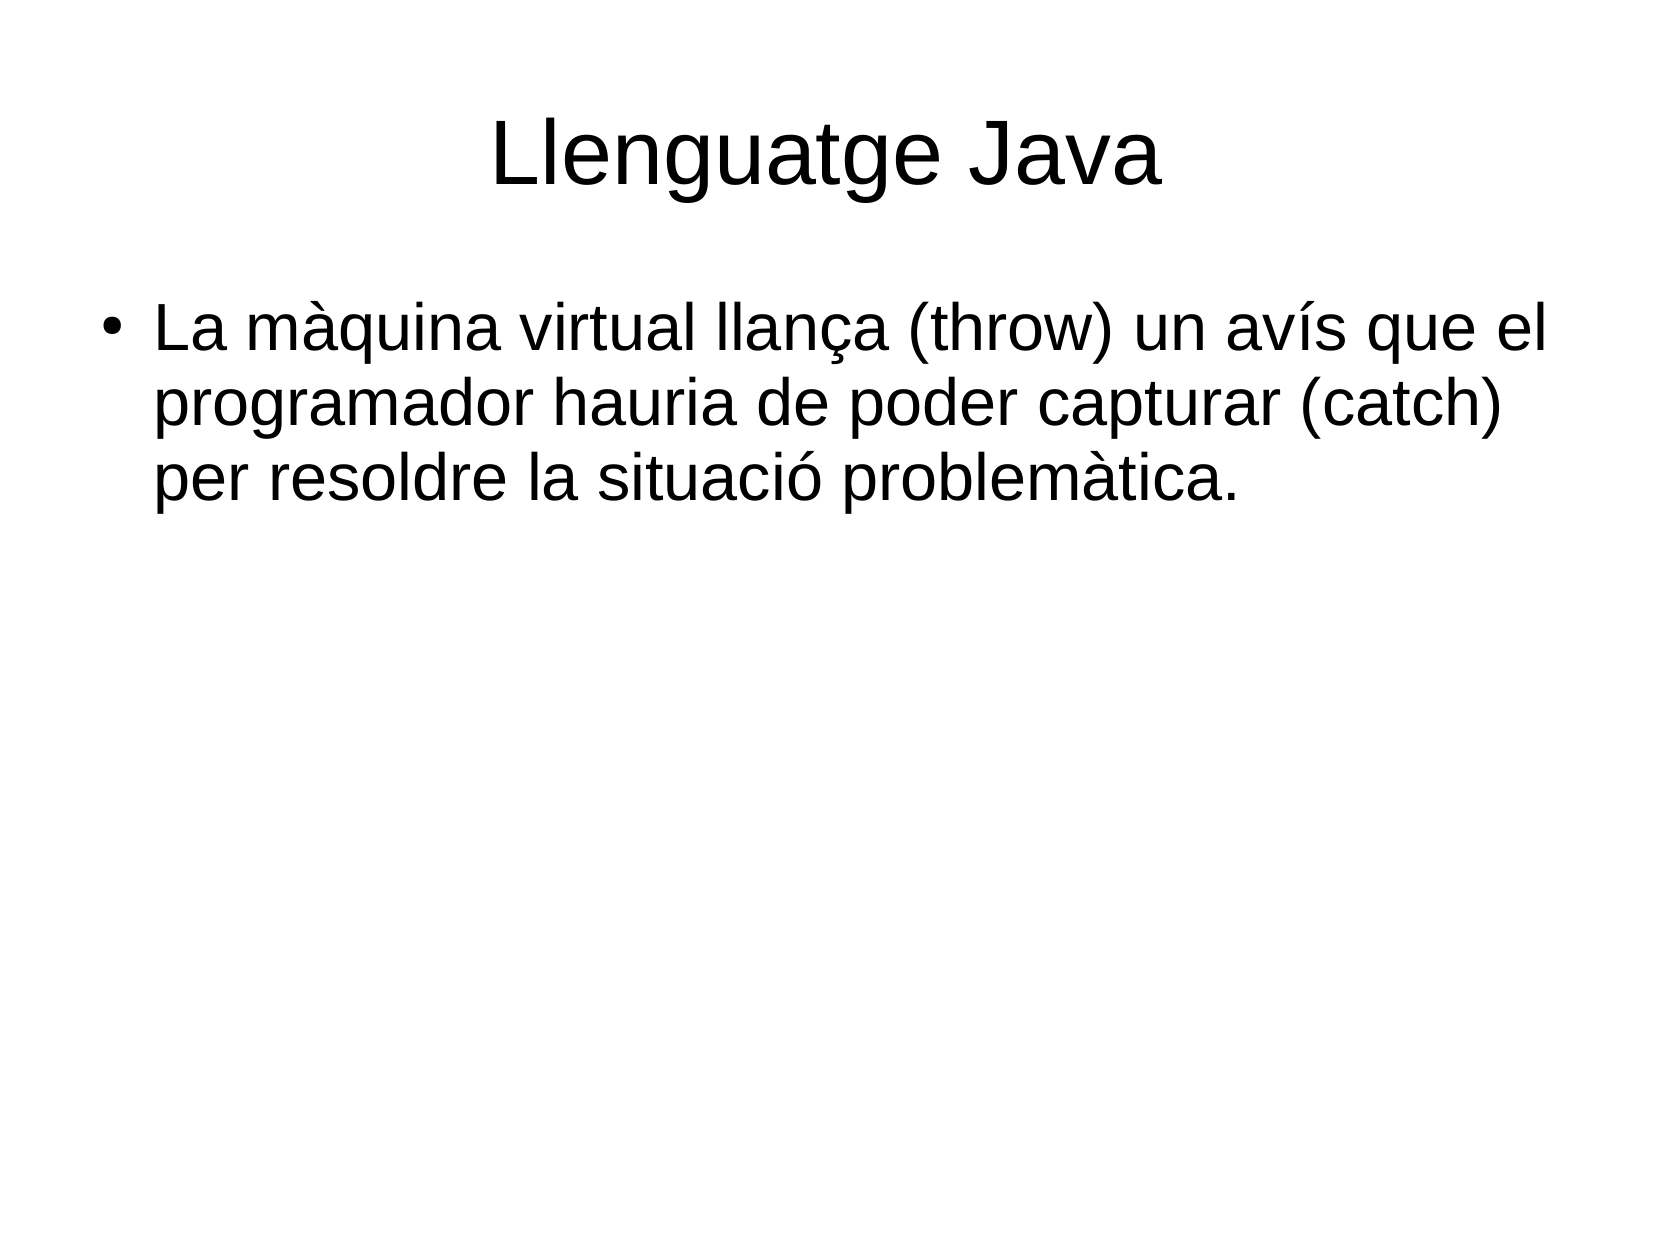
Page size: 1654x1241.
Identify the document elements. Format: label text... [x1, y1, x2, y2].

list La màquina virtual llança (throw) un avís que el programador hauria de poder capturar (catch) per resoldre la situació problemàtica. [82, 290, 1571, 1109]
title Llenguatge Java [82, 49, 1571, 257]
